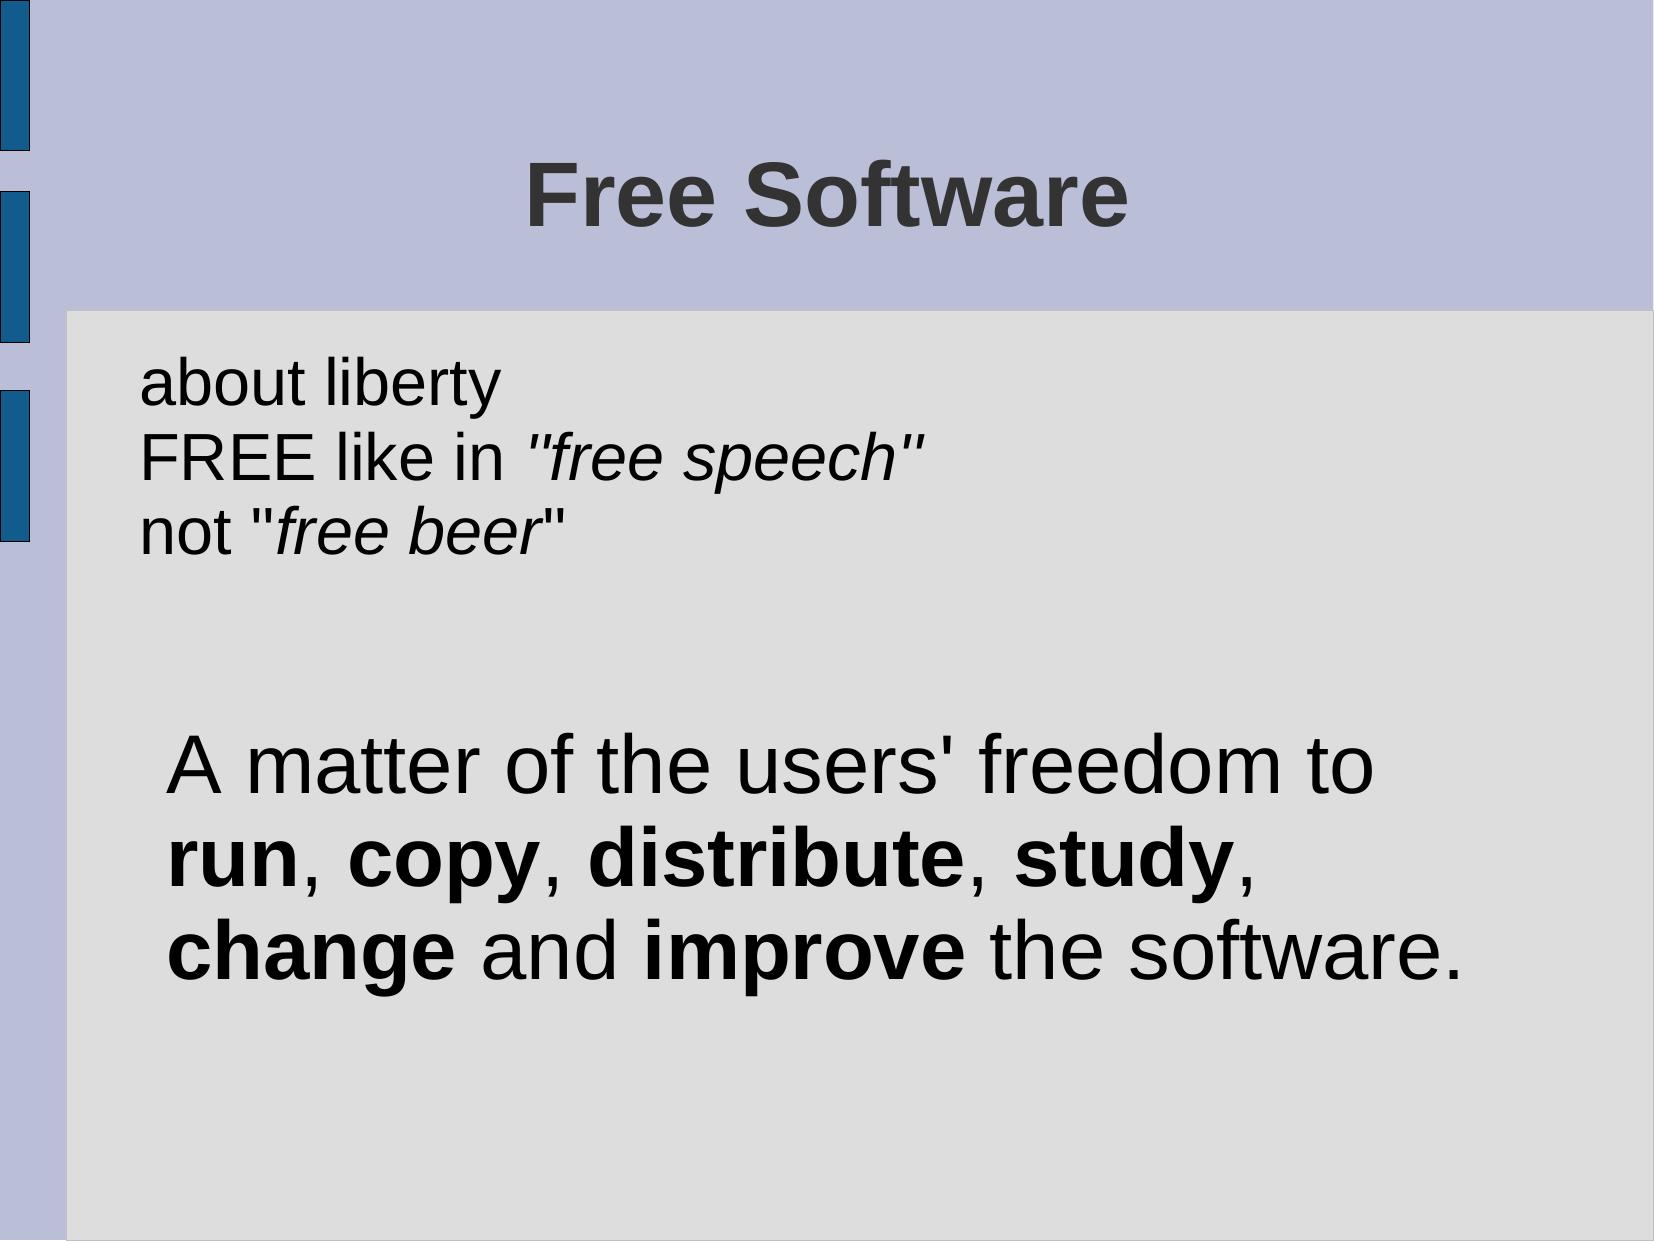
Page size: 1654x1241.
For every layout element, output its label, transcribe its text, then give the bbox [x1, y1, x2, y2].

list about liberty FREE like in ''free speech'' not ''free beer'' A matter of the users' freedom to run, copy, distribute, study, change and improve the software. [121, 344, 1534, 1122]
title Free Software [121, 91, 1534, 299]
